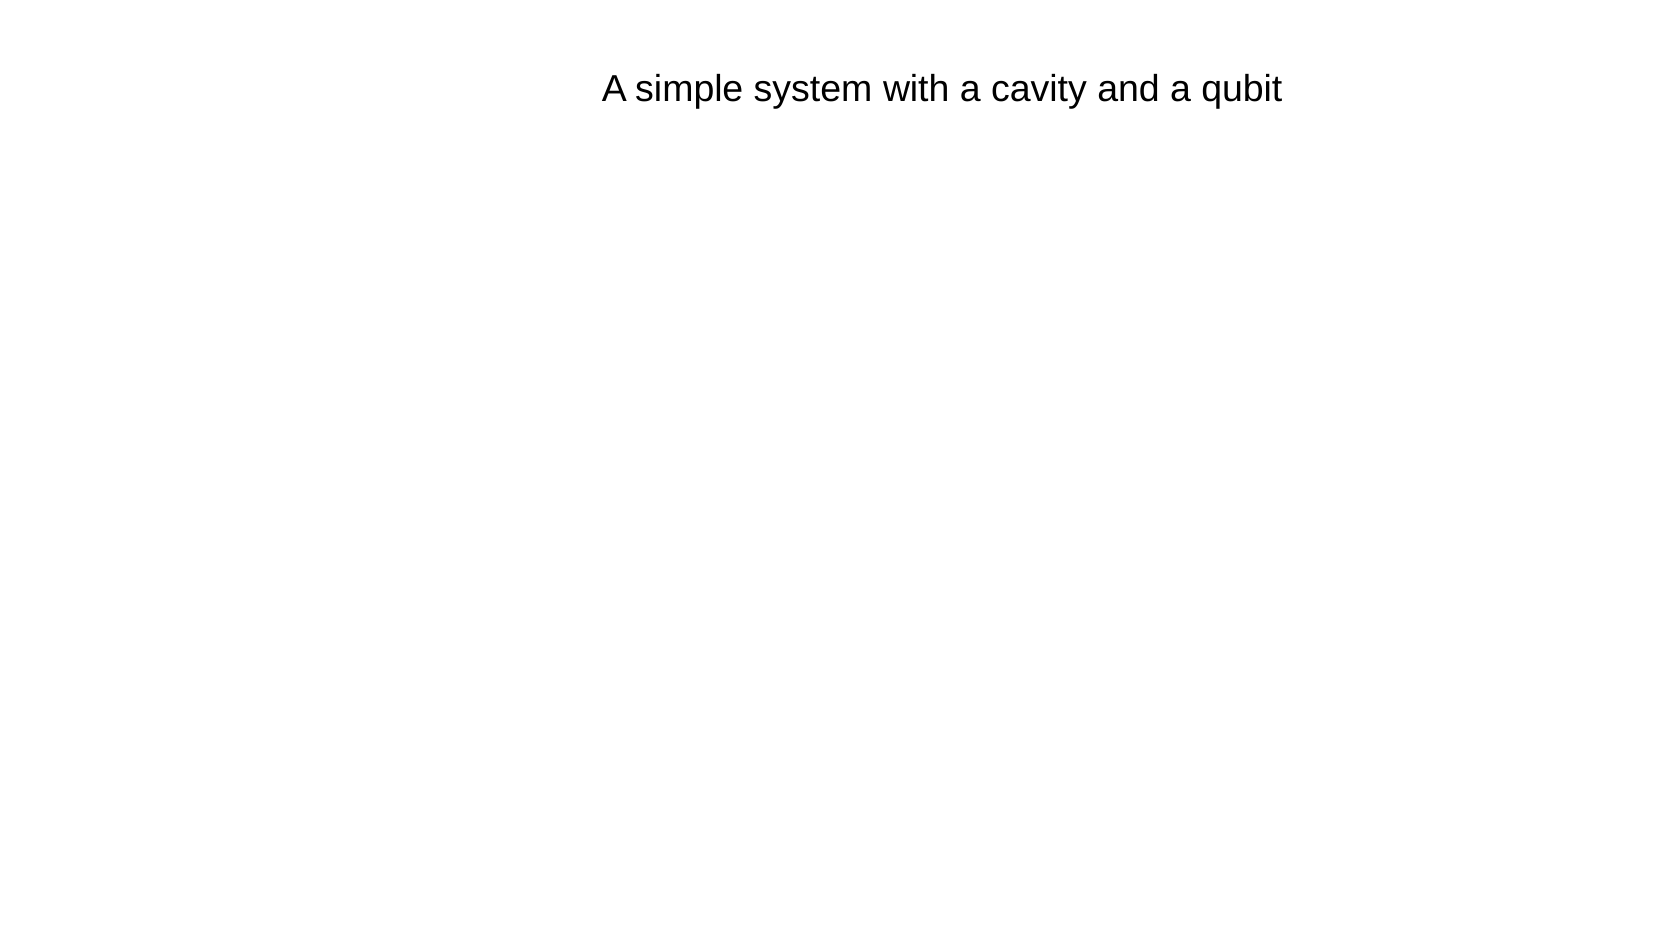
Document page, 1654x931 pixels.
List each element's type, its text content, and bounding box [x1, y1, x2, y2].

text_box A simple system with a cavity and a qubit [587, 59, 1299, 117]
